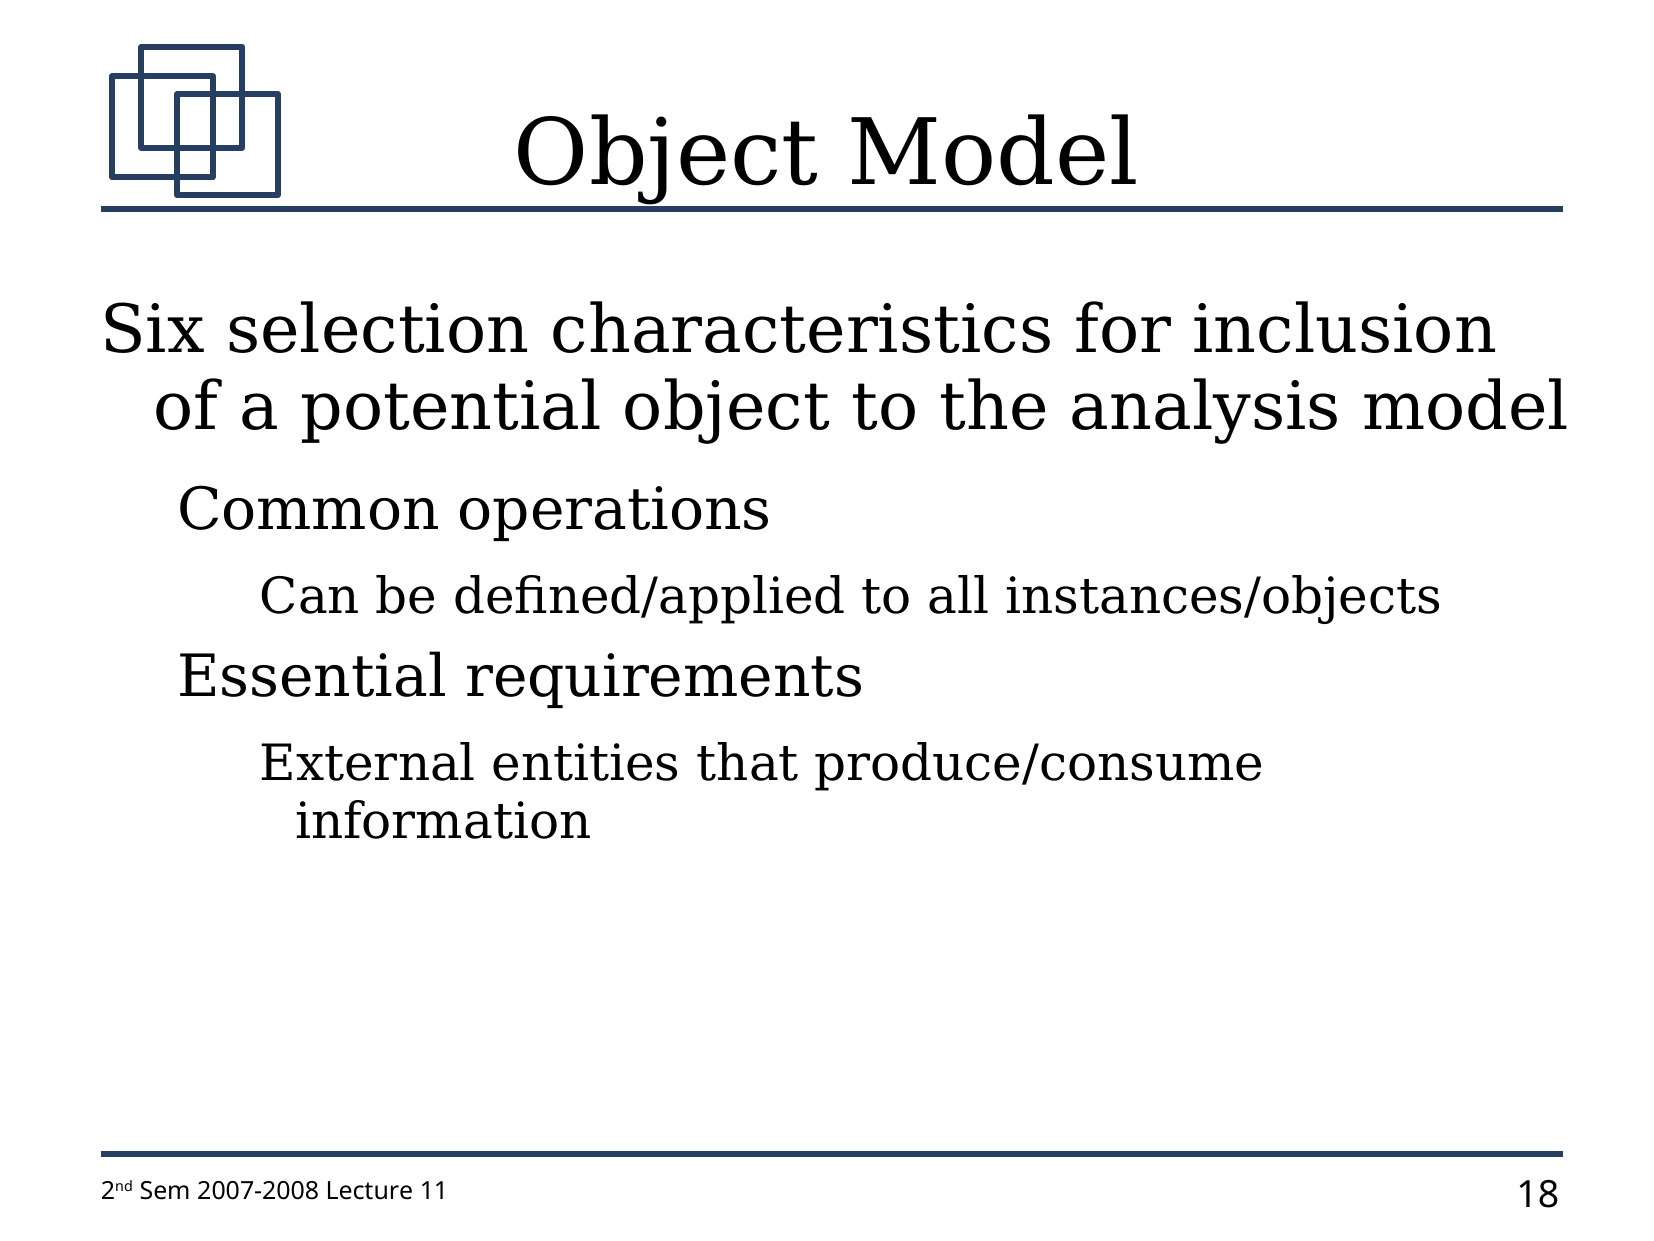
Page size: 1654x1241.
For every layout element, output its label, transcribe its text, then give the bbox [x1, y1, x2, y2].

title Object Model [82, 49, 1571, 257]
list Six selection characteristics for inclusion of a potential object to the analysis model Common operations Can be defined/applied to all instances/objects Essential requirements External entities that produce/consume information [82, 290, 1571, 1109]
